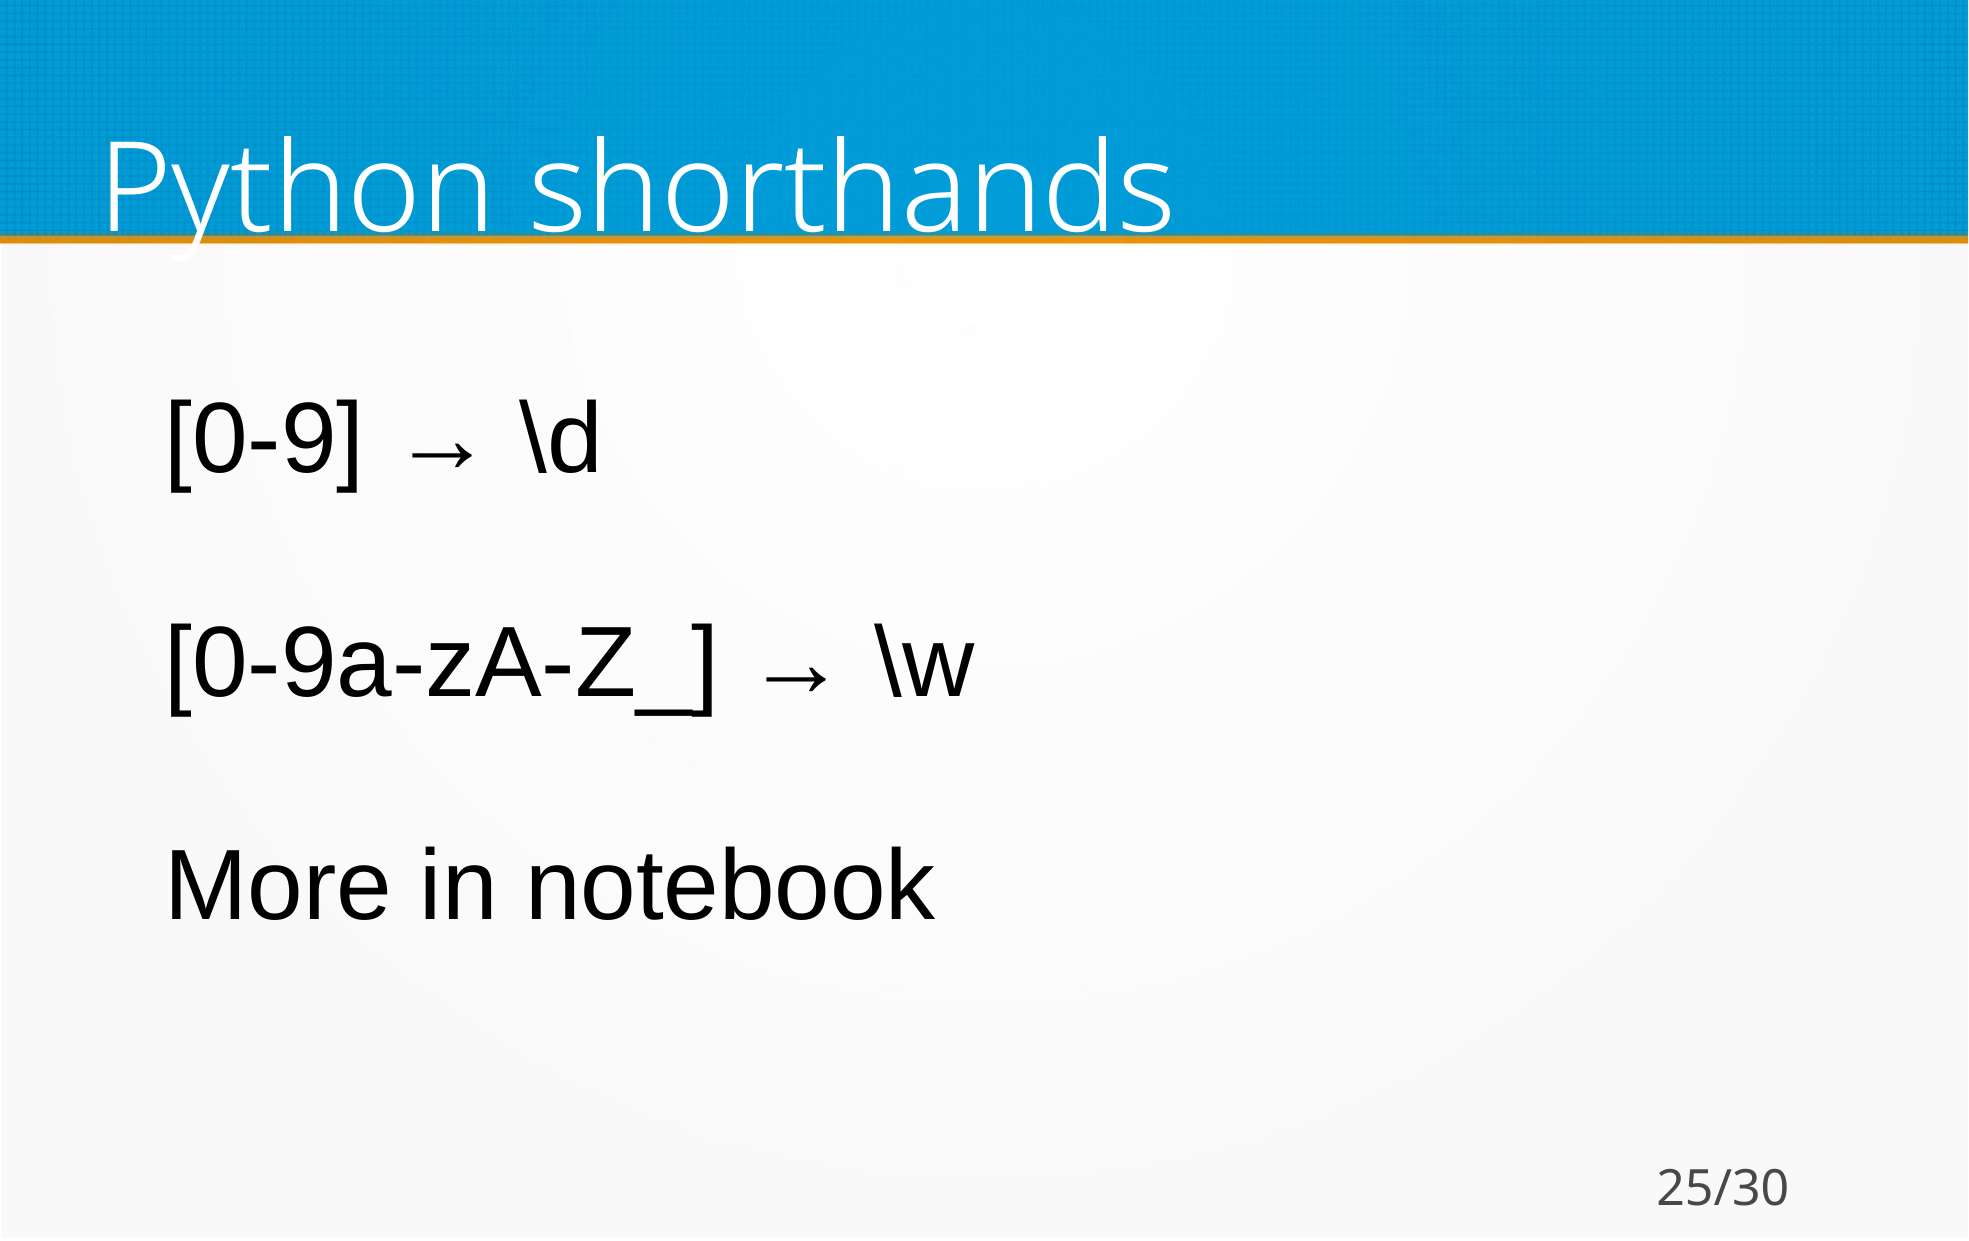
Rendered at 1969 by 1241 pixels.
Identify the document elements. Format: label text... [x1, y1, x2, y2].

picture [0, 233, 1969, 1241]
title Python shorthands [98, 49, 1870, 257]
text_box [0-9] → \d [0-9a-zA-Z_] → \w More in notebook [150, 375, 1321, 949]
